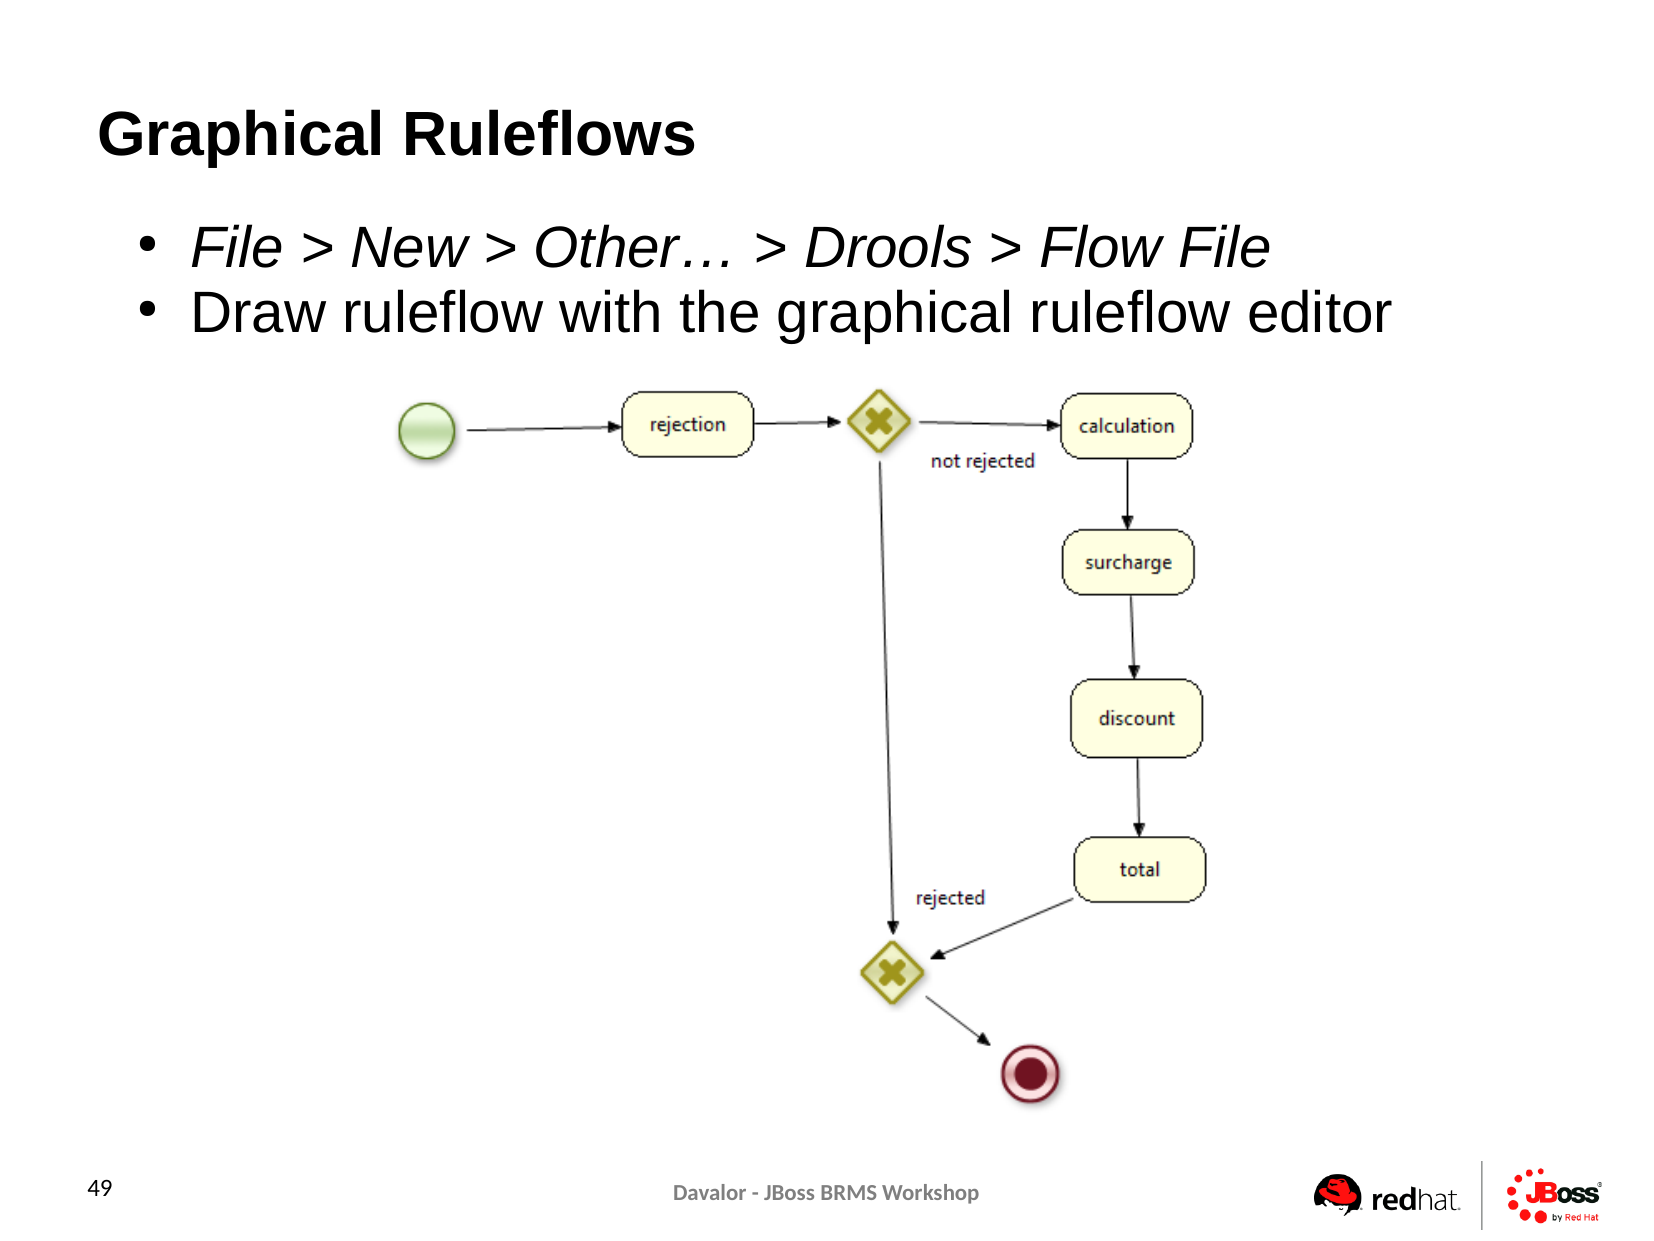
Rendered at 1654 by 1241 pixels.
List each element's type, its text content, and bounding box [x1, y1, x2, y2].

list File > New > Other… > Drools > Flow File Draw ruleflow with the graphical ruleflow editor [86, 207, 1576, 1039]
picture [364, 345, 1265, 1144]
title Graphical Ruleflows [82, 95, 1571, 226]
picture [1314, 1161, 1602, 1230]
